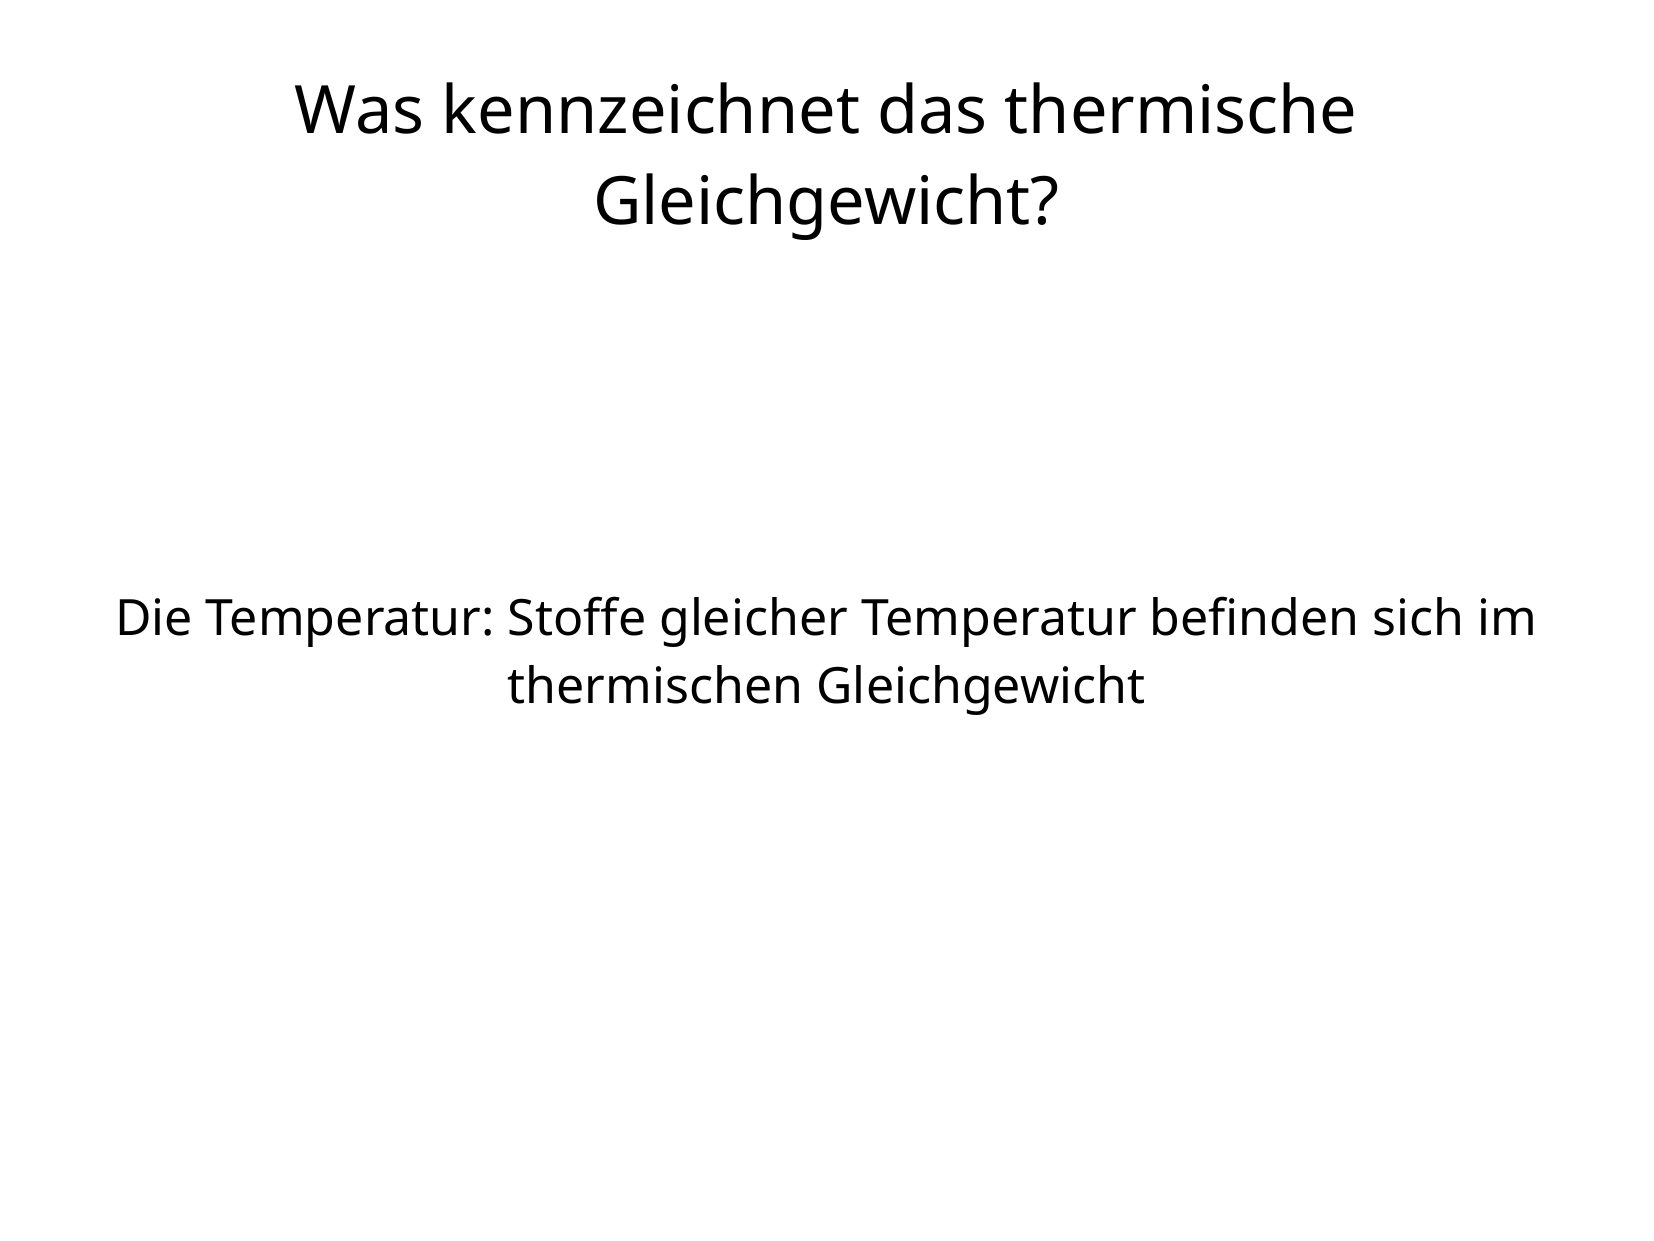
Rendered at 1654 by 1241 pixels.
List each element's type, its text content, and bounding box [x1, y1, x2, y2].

title Was kennzeichnet das thermische Gleichgewicht? [82, 49, 1571, 257]
subtitle Die Temperatur: Stoffe gleicher Temperatur befinden sich im thermischen Gleichgewicht [82, 290, 1571, 1010]
